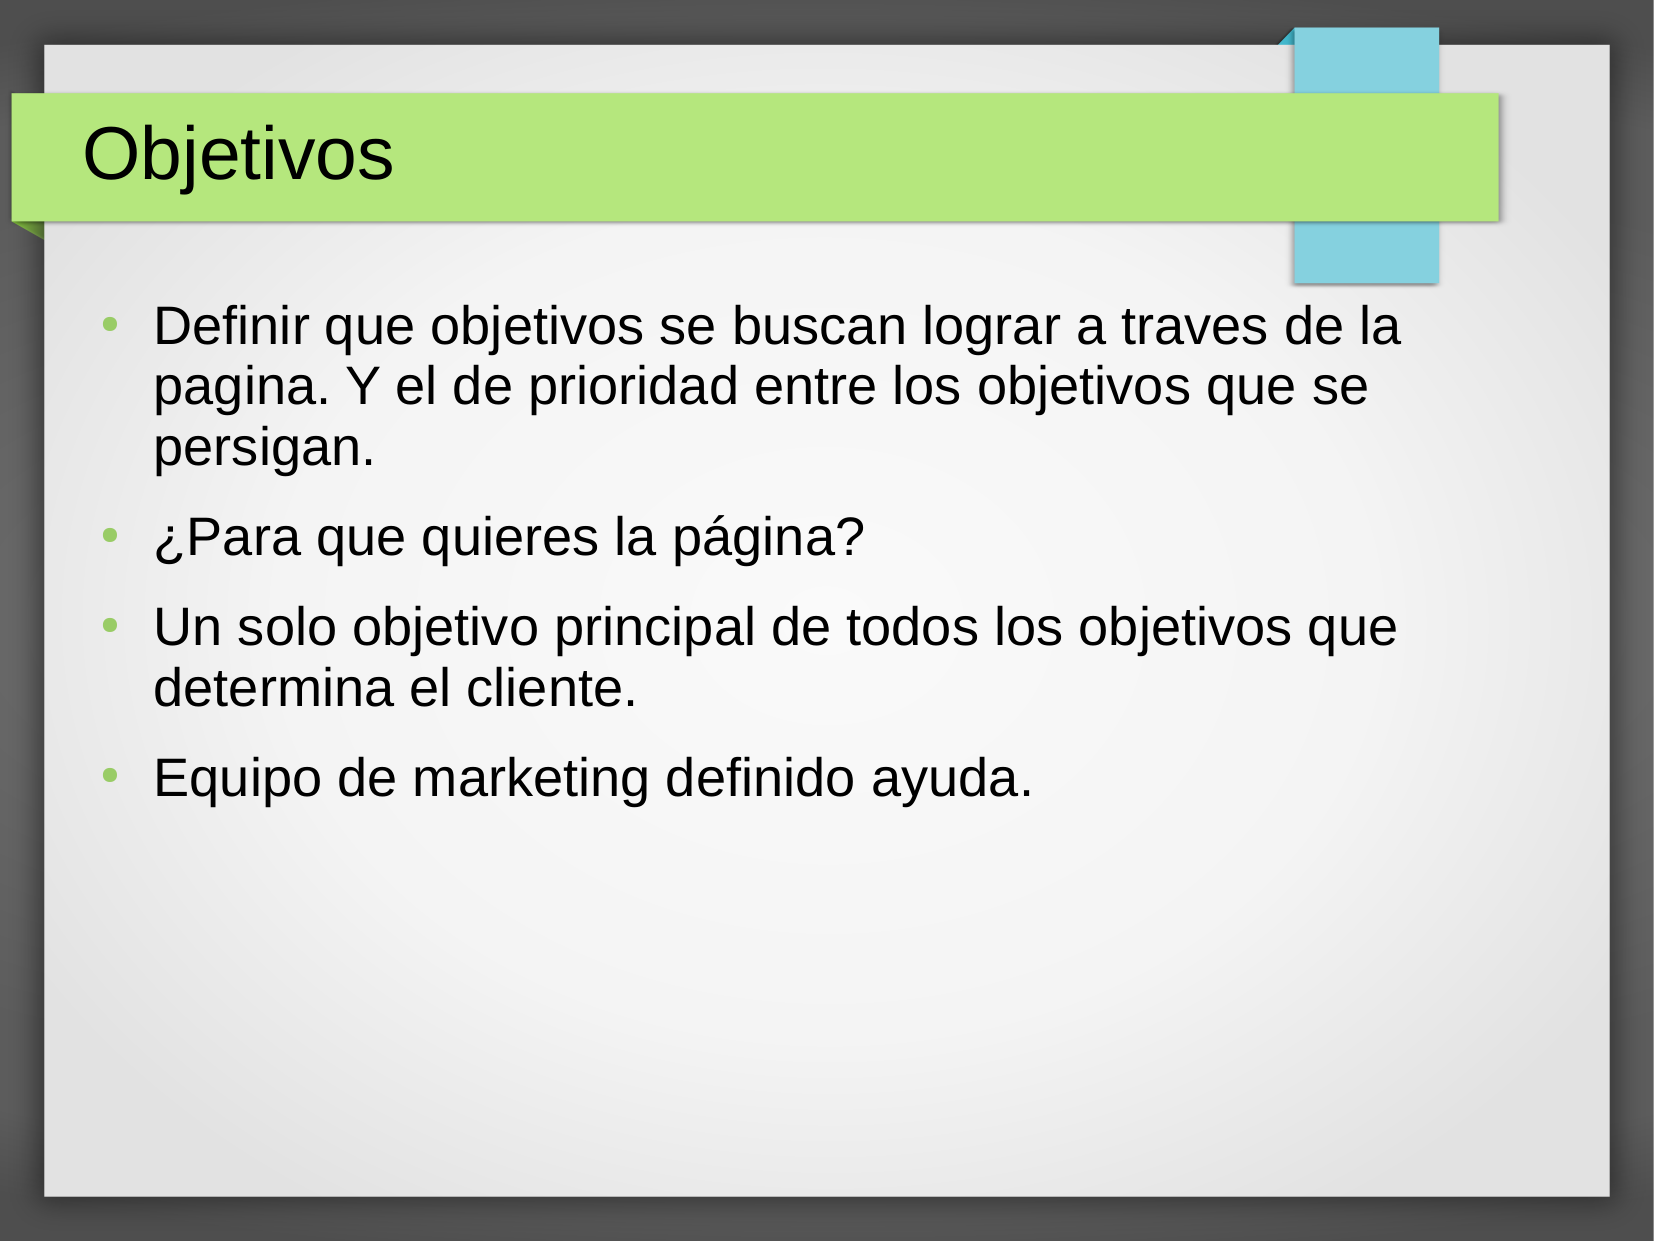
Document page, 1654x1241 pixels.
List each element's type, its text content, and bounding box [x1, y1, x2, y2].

list Definir que objetivos se buscan lograr a traves de la pagina. Y el de prioridad entre los objetivos que se persigan. ¿Para que quieres la página? Un solo objetivo principal de todos los objetivos que determina el cliente. Equipo de marketing definido ayuda. [82, 295, 1571, 1015]
picture [0, 0, 1654, 1241]
title Objetivos [82, 94, 1264, 213]
